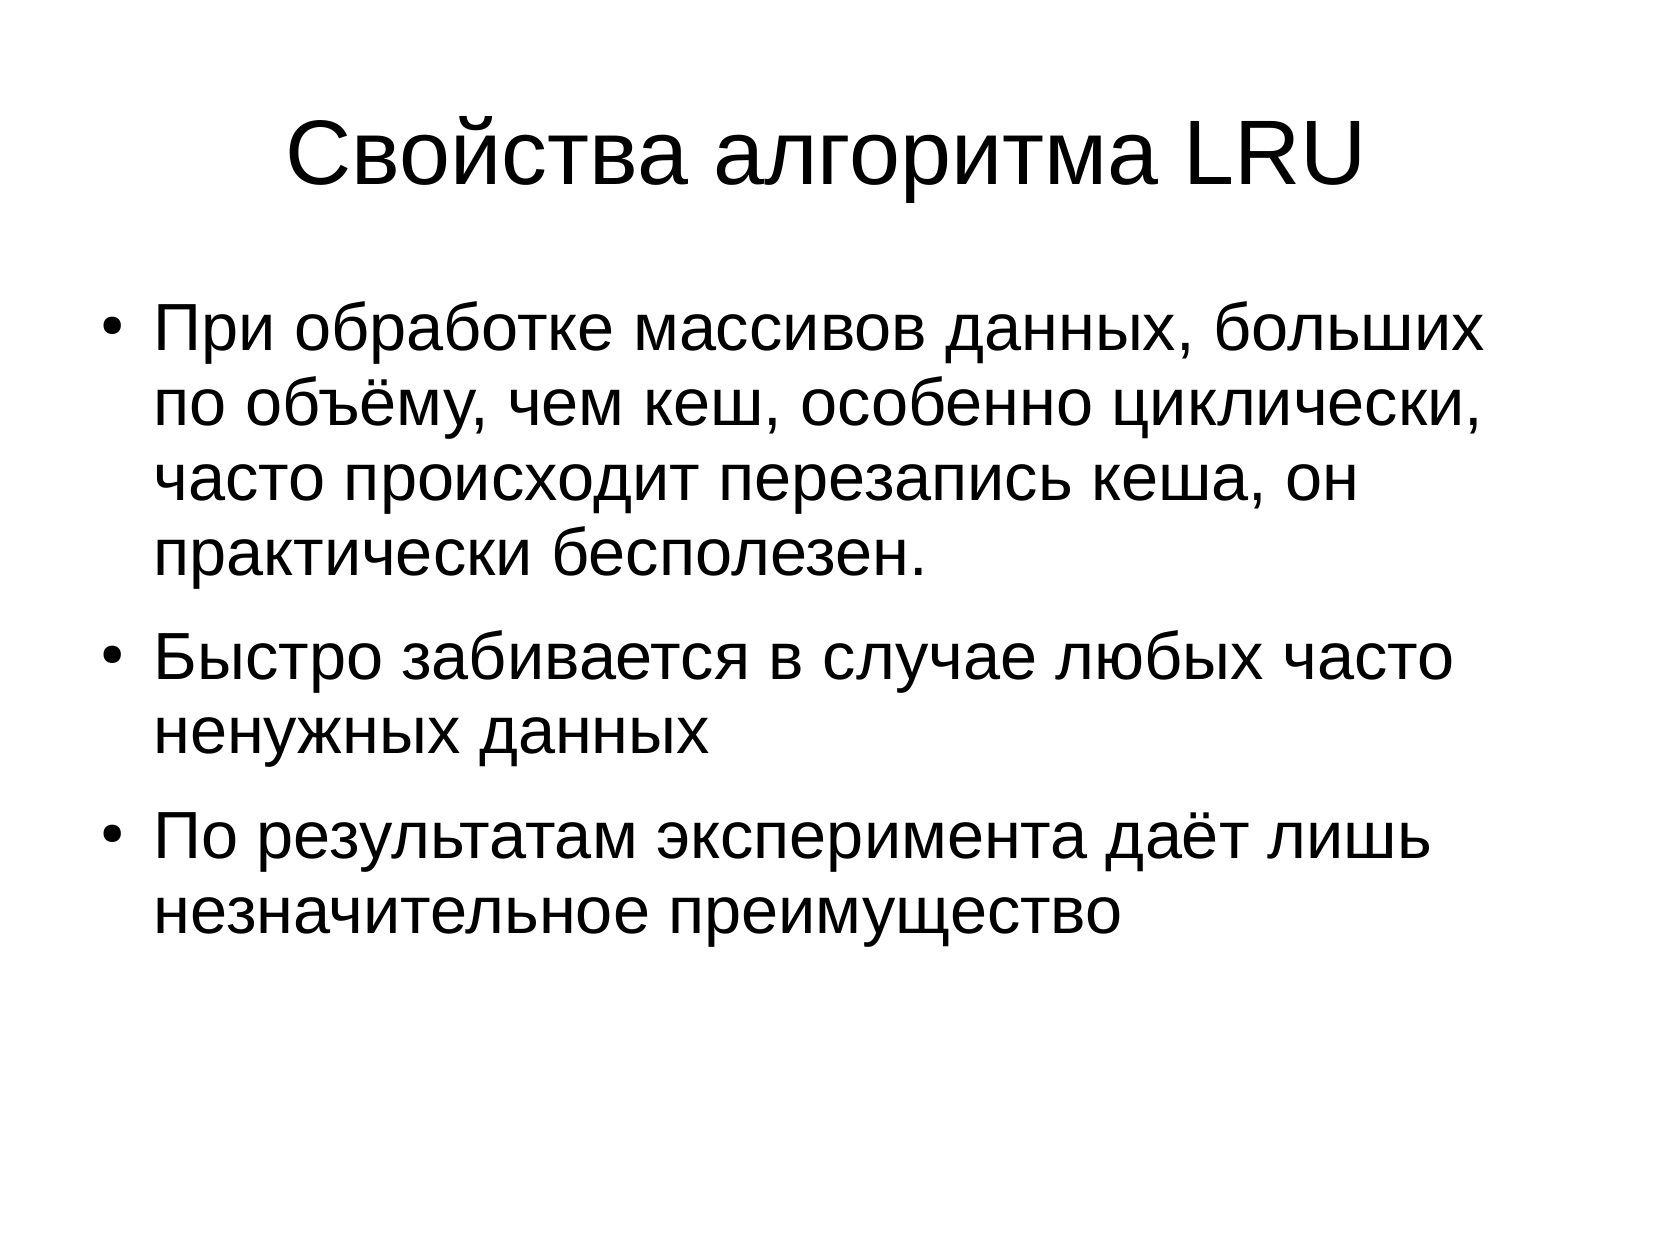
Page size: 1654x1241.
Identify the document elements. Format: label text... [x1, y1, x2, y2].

title Свойства алгоритма LRU [82, 49, 1571, 257]
list При обработке массивов данных, больших по объёму, чем кеш, особенно циклически, часто происходит перезапись кеша, он практически бесполезен. Быстро забивается в случае любых часто ненужных данных По результатам эксперимента даёт лишь незначительное преимущество [82, 290, 1538, 1010]
